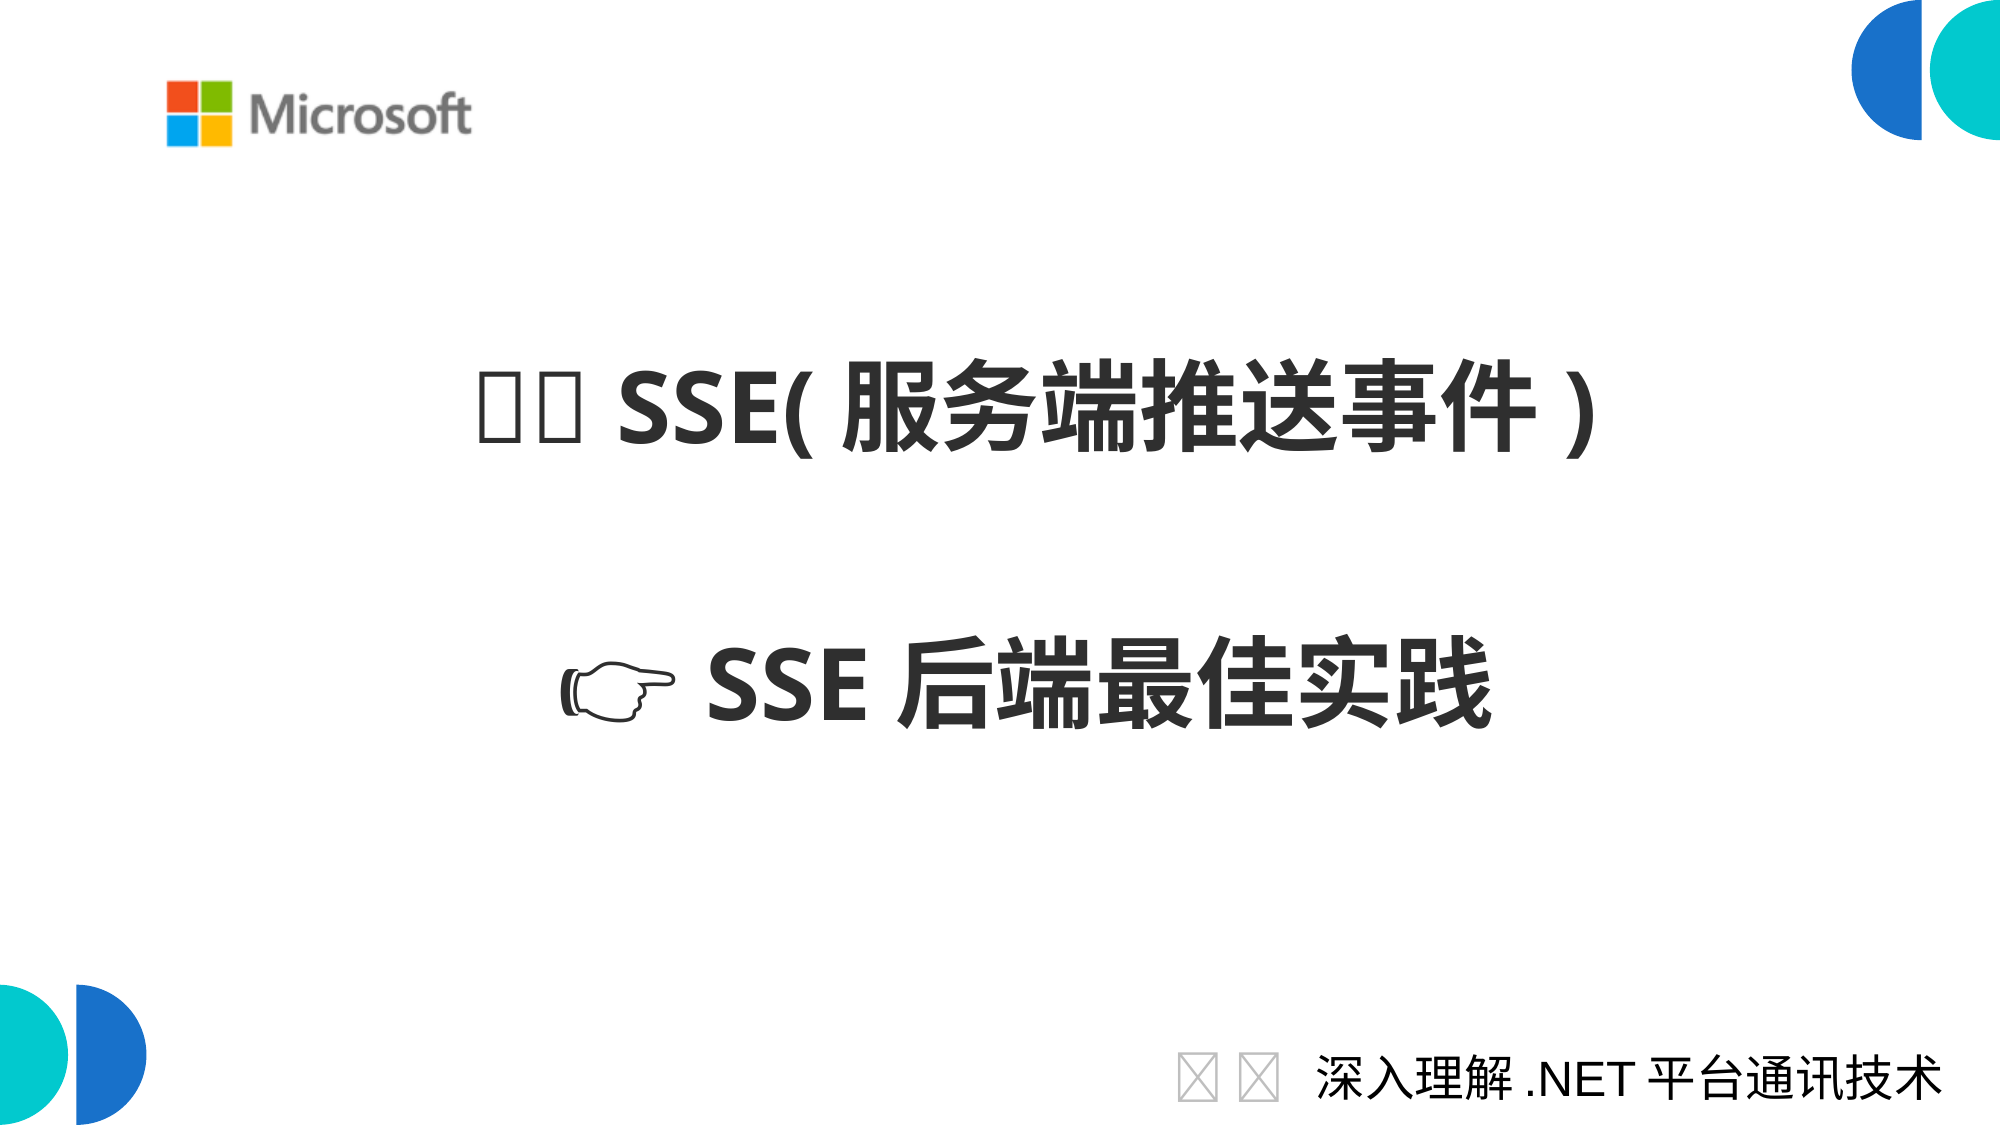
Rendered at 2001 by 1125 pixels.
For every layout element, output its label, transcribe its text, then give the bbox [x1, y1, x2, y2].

picture [85, 41, 552, 189]
title 👉 SSE后端最佳实践 [164, 527, 1888, 833]
title 🚀🚀 SSE(服务端推送事件) [172, 250, 1896, 556]
subtitle 🚀 🚀 深入理解.NET平台通讯技术 [1173, 1046, 1952, 1107]
